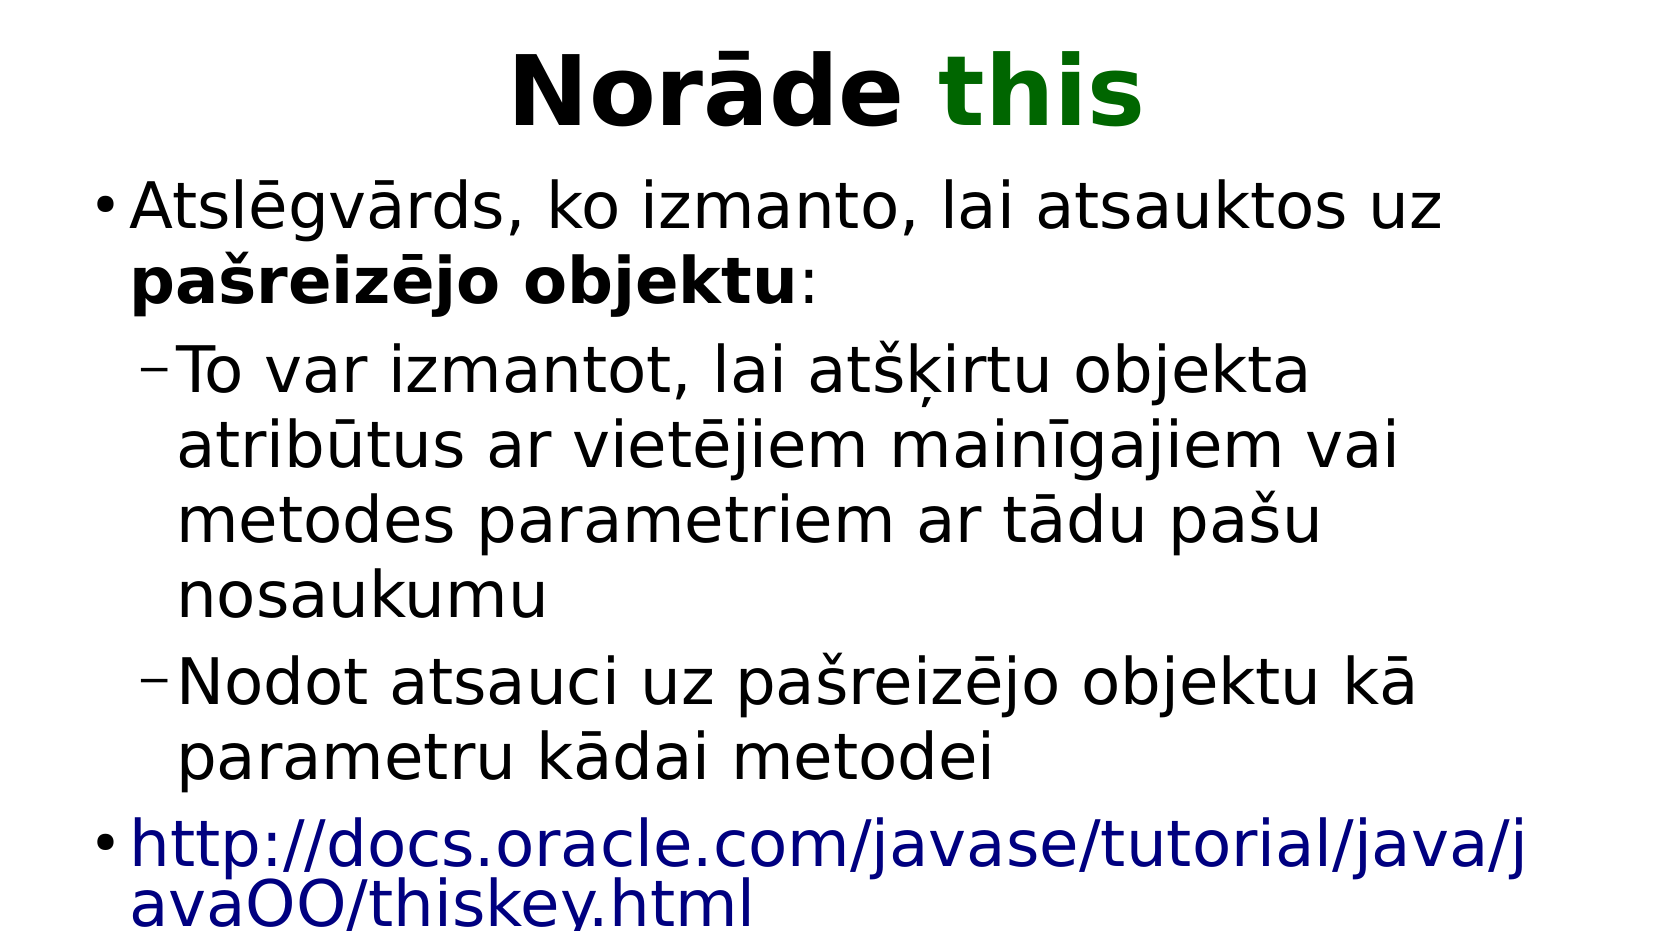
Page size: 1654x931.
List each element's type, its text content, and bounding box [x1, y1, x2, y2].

title Norāde this [82, 35, 1571, 149]
list Atslēgvārds, ko izmanto, lai atsauktos uz pašreizējo objektu: To var izmantot, lai atšķirtu objekta atribūtus ar vietējiem mainīgajiem vai metodes parametriem ar tādu pašu nosaukumu Nodot atsauci uz pašreizējo objektu kā parametru kādai metodei http://docs.oracle.com/javase/tutorial/java/javaOO/thiskey.html [82, 168, 1538, 889]
